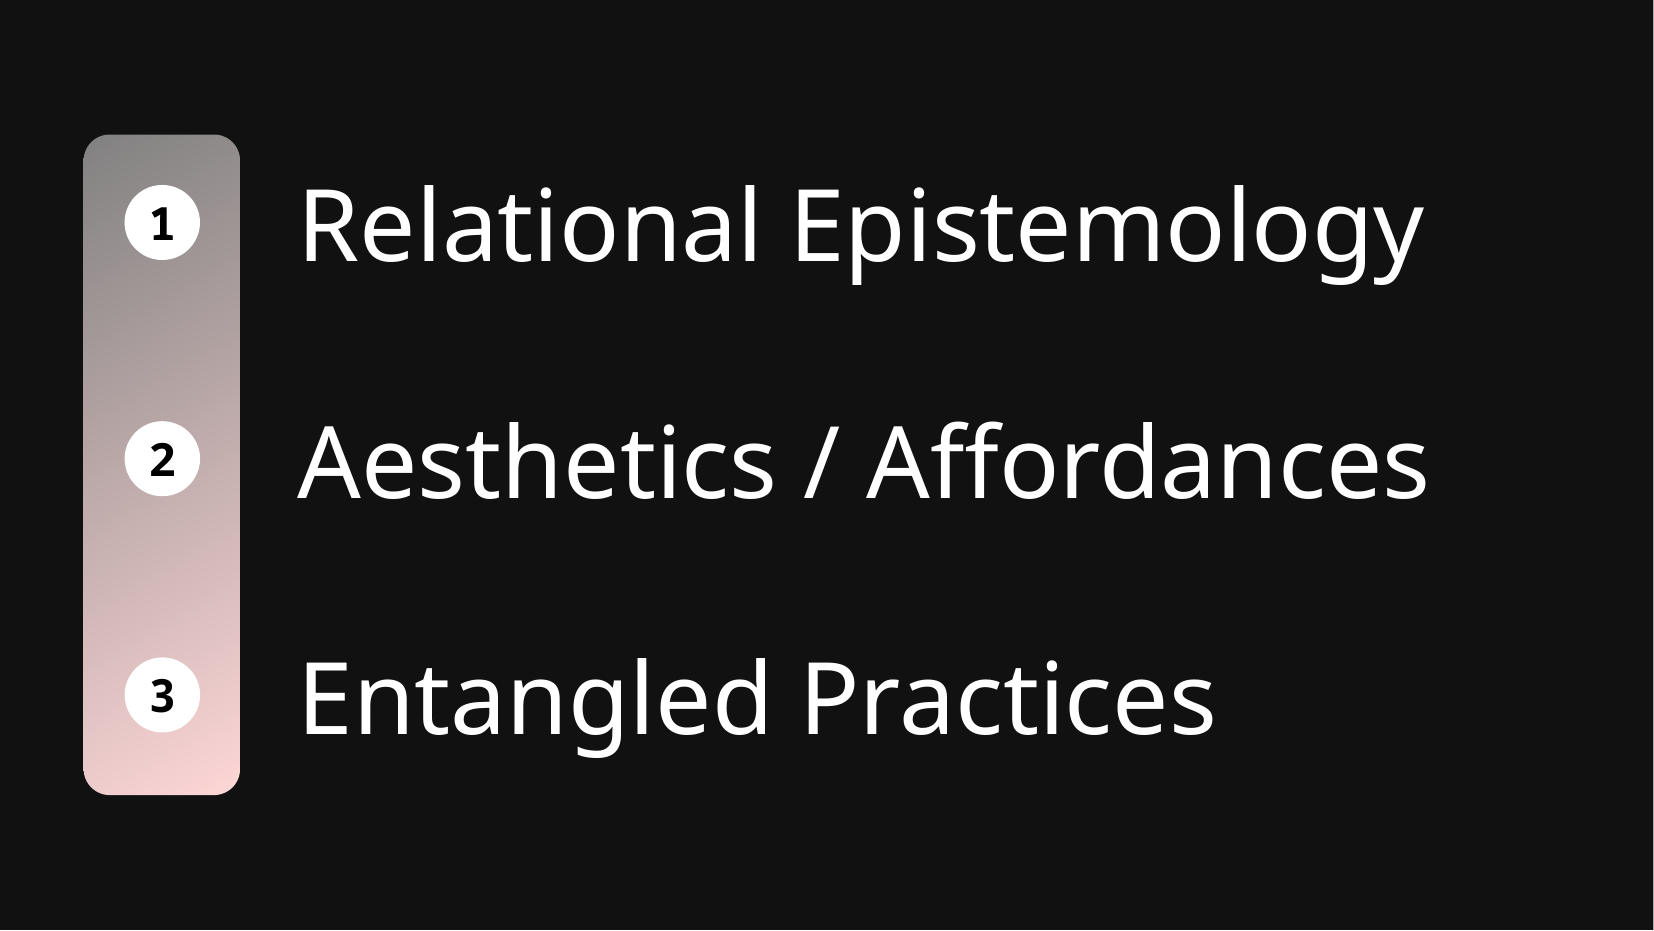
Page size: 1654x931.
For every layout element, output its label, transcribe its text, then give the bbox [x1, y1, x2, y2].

text_box 1 [124, 184, 201, 261]
text_box [83, 134, 241, 796]
text_box Aesthetics / Affordances [297, 391, 1500, 583]
text_box 3 [124, 657, 201, 733]
text_box Entangled Practices [297, 627, 1501, 820]
text_box Relational Epistemology [297, 154, 1500, 347]
text_box 2 [124, 421, 201, 497]
